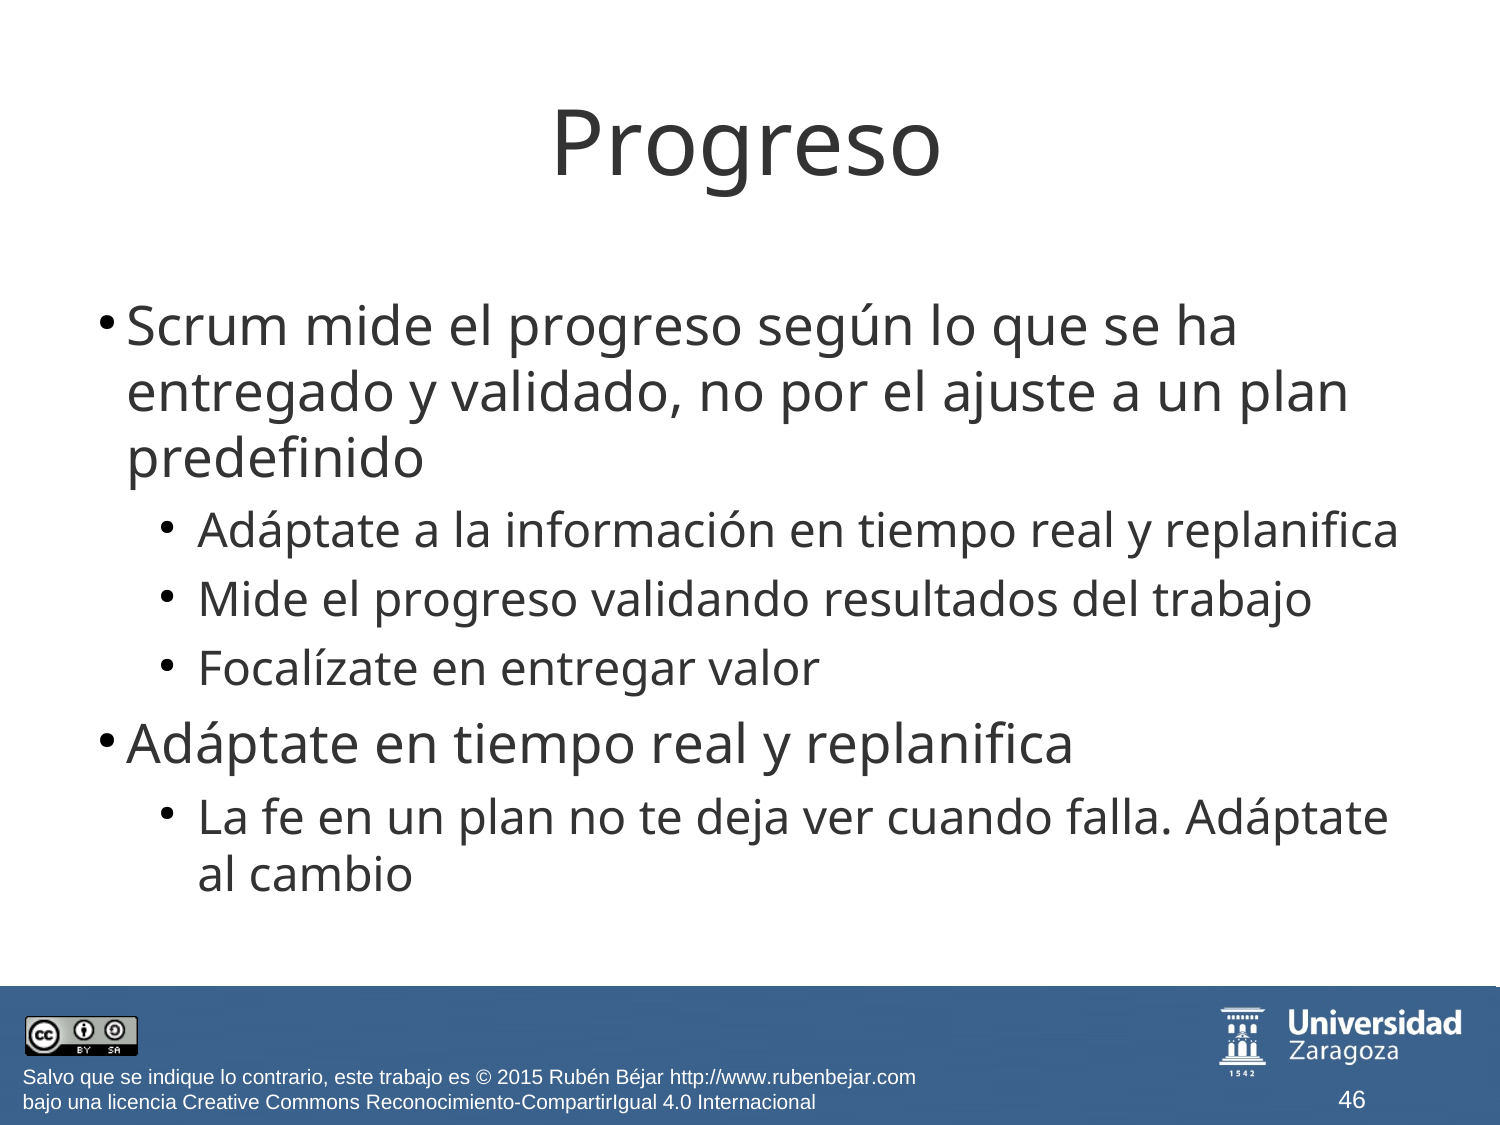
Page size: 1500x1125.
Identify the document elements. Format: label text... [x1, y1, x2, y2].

title Progreso [74, 21, 1420, 257]
list Scrum mide el progreso según lo que se ha entregado y validado, no por el ajuste a un plan predefinido Adáptate a la información en tiempo real y replanifica Mide el progreso validando resultados del trabajo Focalízate en entregar valor Adáptate en tiempo real y replanifica La fe en un plan no te deja ver cuando falla. Adáptate al cambio [82, 283, 1418, 957]
picture [0, 986, 1500, 1125]
